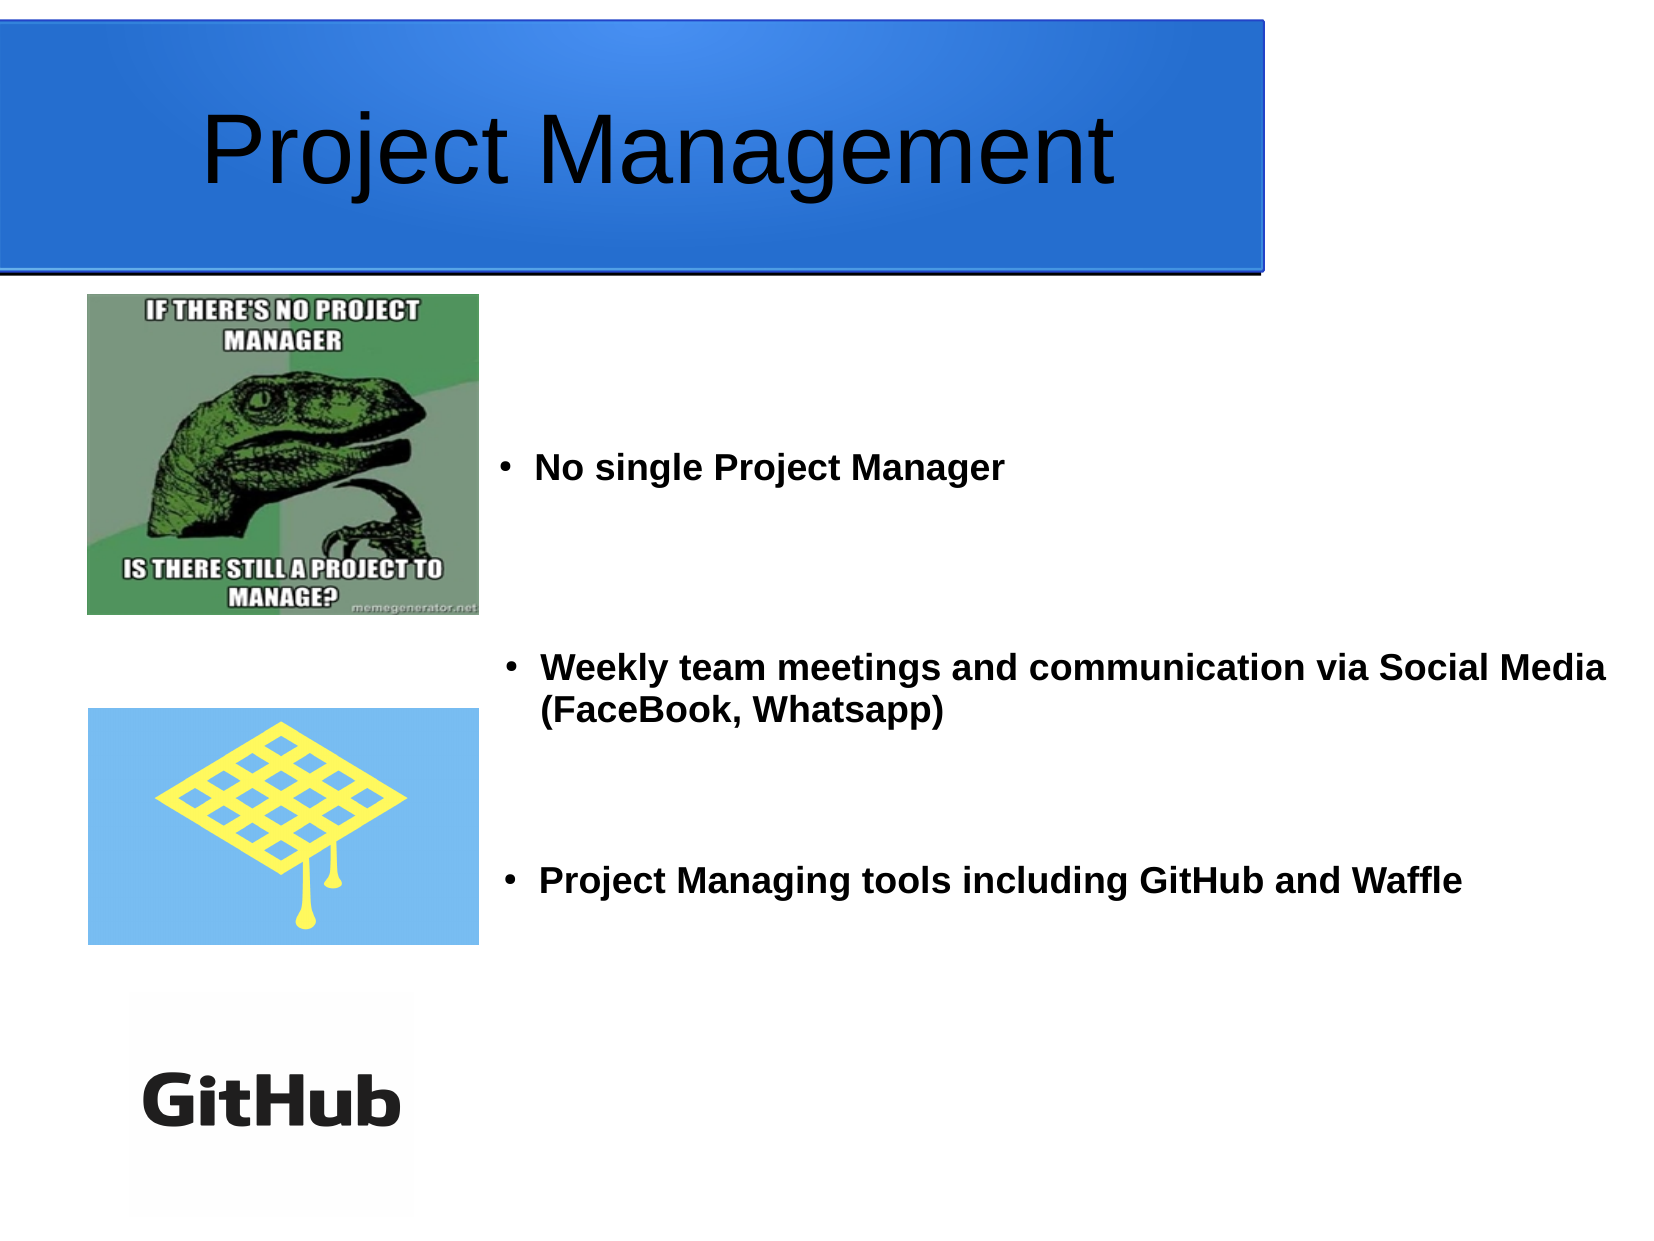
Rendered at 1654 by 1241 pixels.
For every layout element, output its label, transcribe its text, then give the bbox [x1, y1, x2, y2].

picture [88, 708, 479, 945]
title Project Management [82, 47, 1235, 252]
picture [87, 294, 479, 615]
text_box Weekly team meetings and communication via Social Media (FaceBook, Whatsapp) [490, 555, 1623, 948]
picture [129, 992, 414, 1217]
text_box Project Managing tools including GitHub and Waffle [488, 852, 1524, 910]
text_box No single Project Manager [484, 439, 1021, 497]
